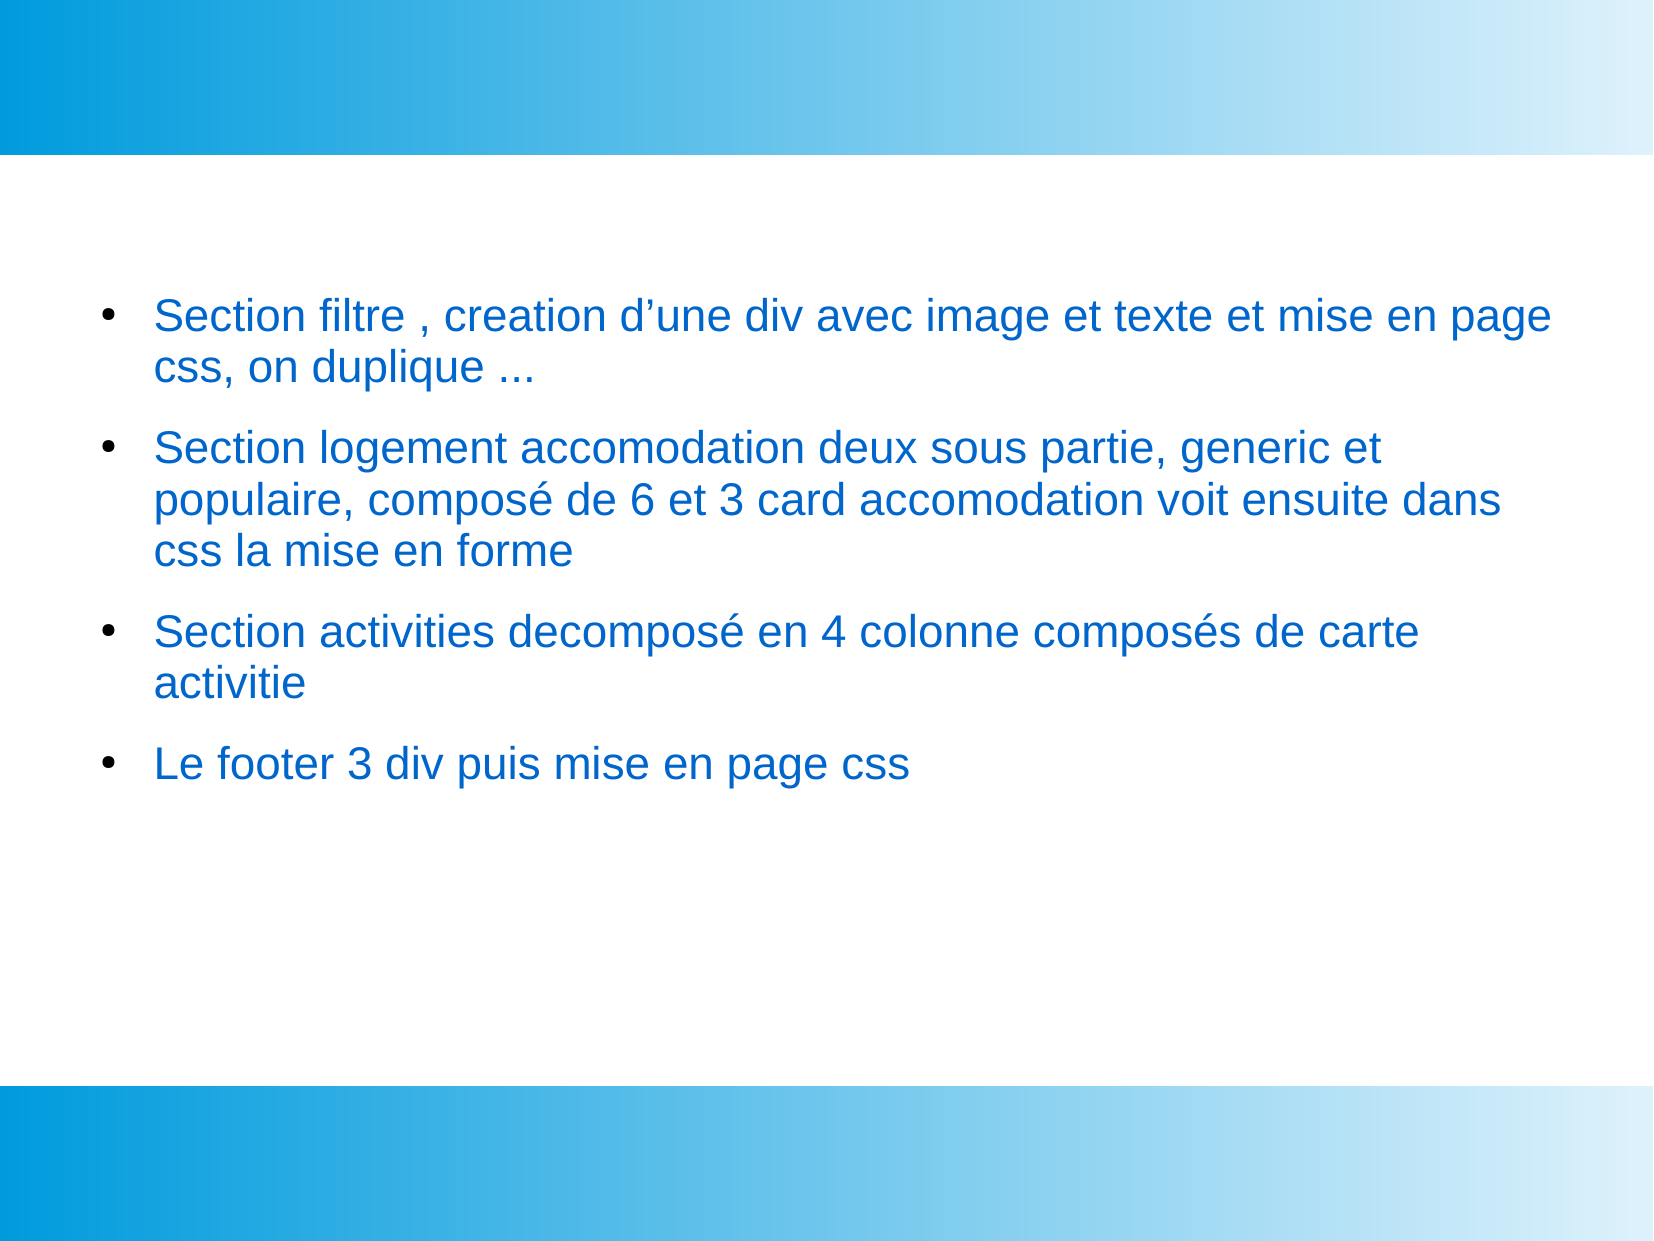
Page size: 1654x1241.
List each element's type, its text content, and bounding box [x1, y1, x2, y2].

list Section filtre , creation d’une div avec image et texte et mise en page css, on duplique ... Section logement accomodation deux sous partie, generic et populaire, composé de 6 et 3 card accomodation voit ensuite dans css la mise en forme Section activities decomposé en 4 colonne composés de carte activitie Le footer 3 div puis mise en page css [82, 290, 1571, 1010]
